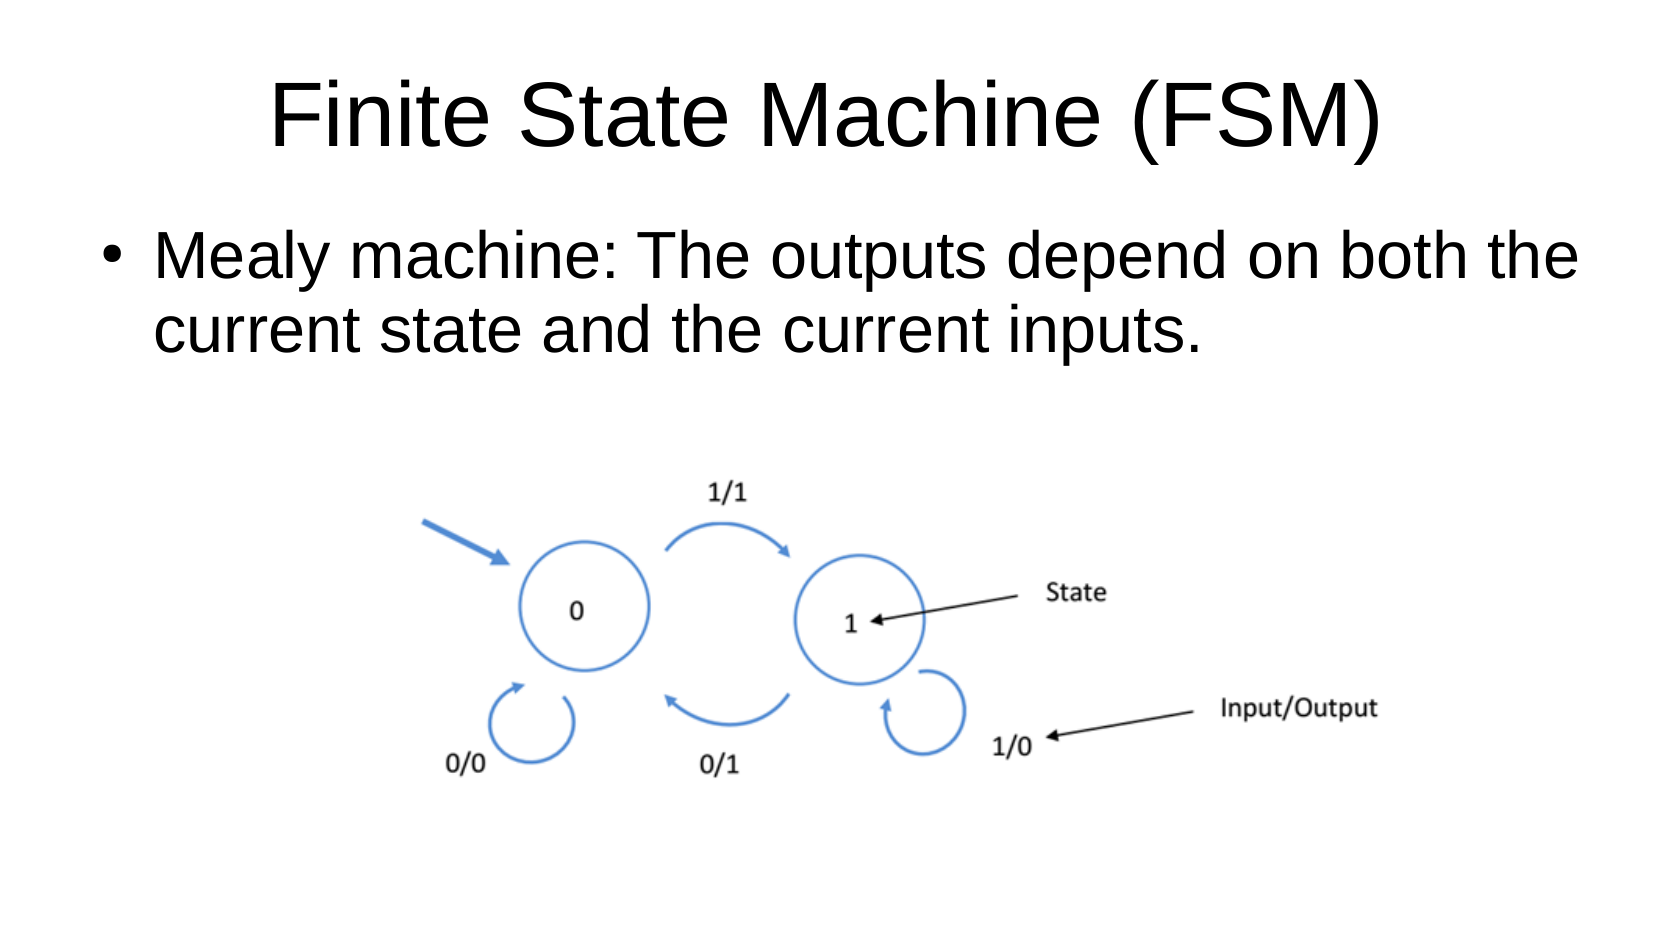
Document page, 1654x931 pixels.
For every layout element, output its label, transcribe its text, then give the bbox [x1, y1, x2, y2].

list Mealy machine: The outputs depend on both the current state and the current inputs. [82, 217, 1591, 391]
picture [390, 438, 1401, 871]
title Finite State Machine (FSM) [82, 37, 1571, 193]
